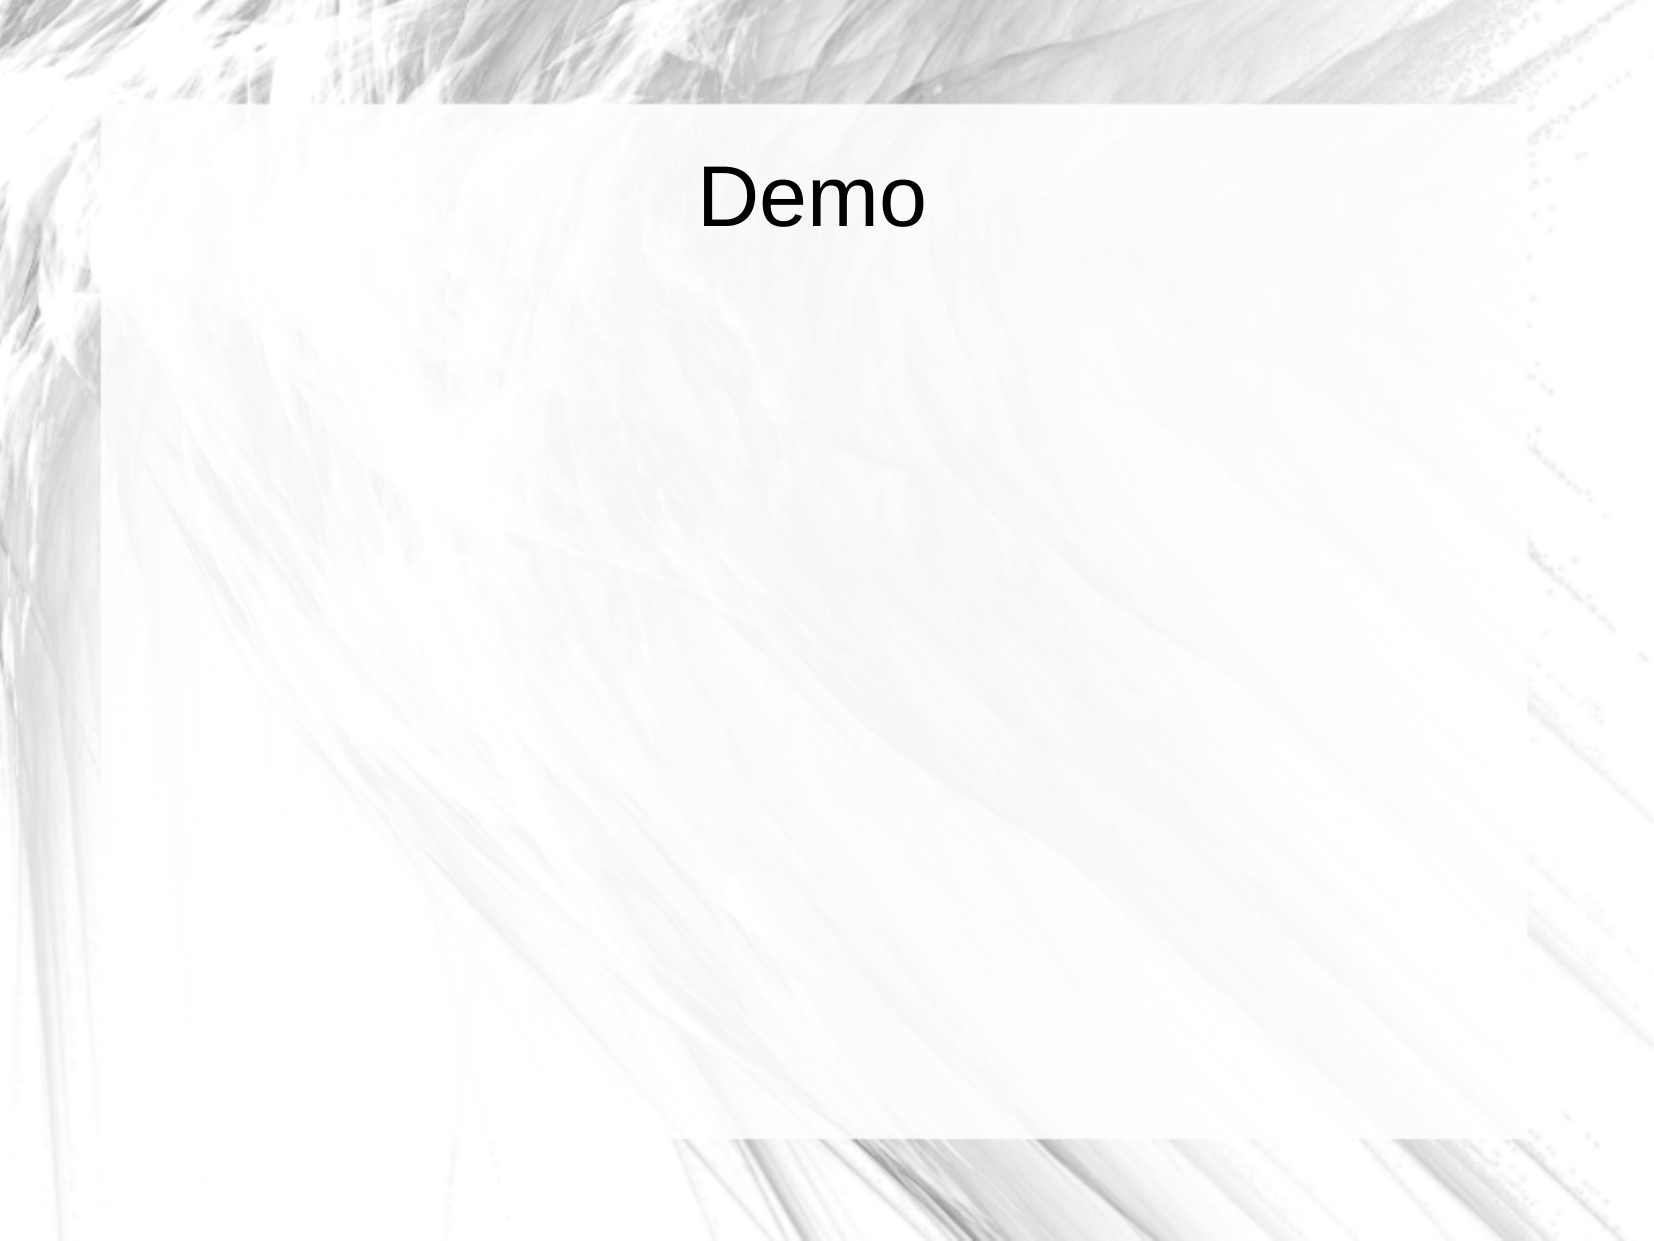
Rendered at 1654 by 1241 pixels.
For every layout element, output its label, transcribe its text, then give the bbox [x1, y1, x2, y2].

picture [0, 0, 1654, 1241]
title Demo [118, 112, 1506, 281]
